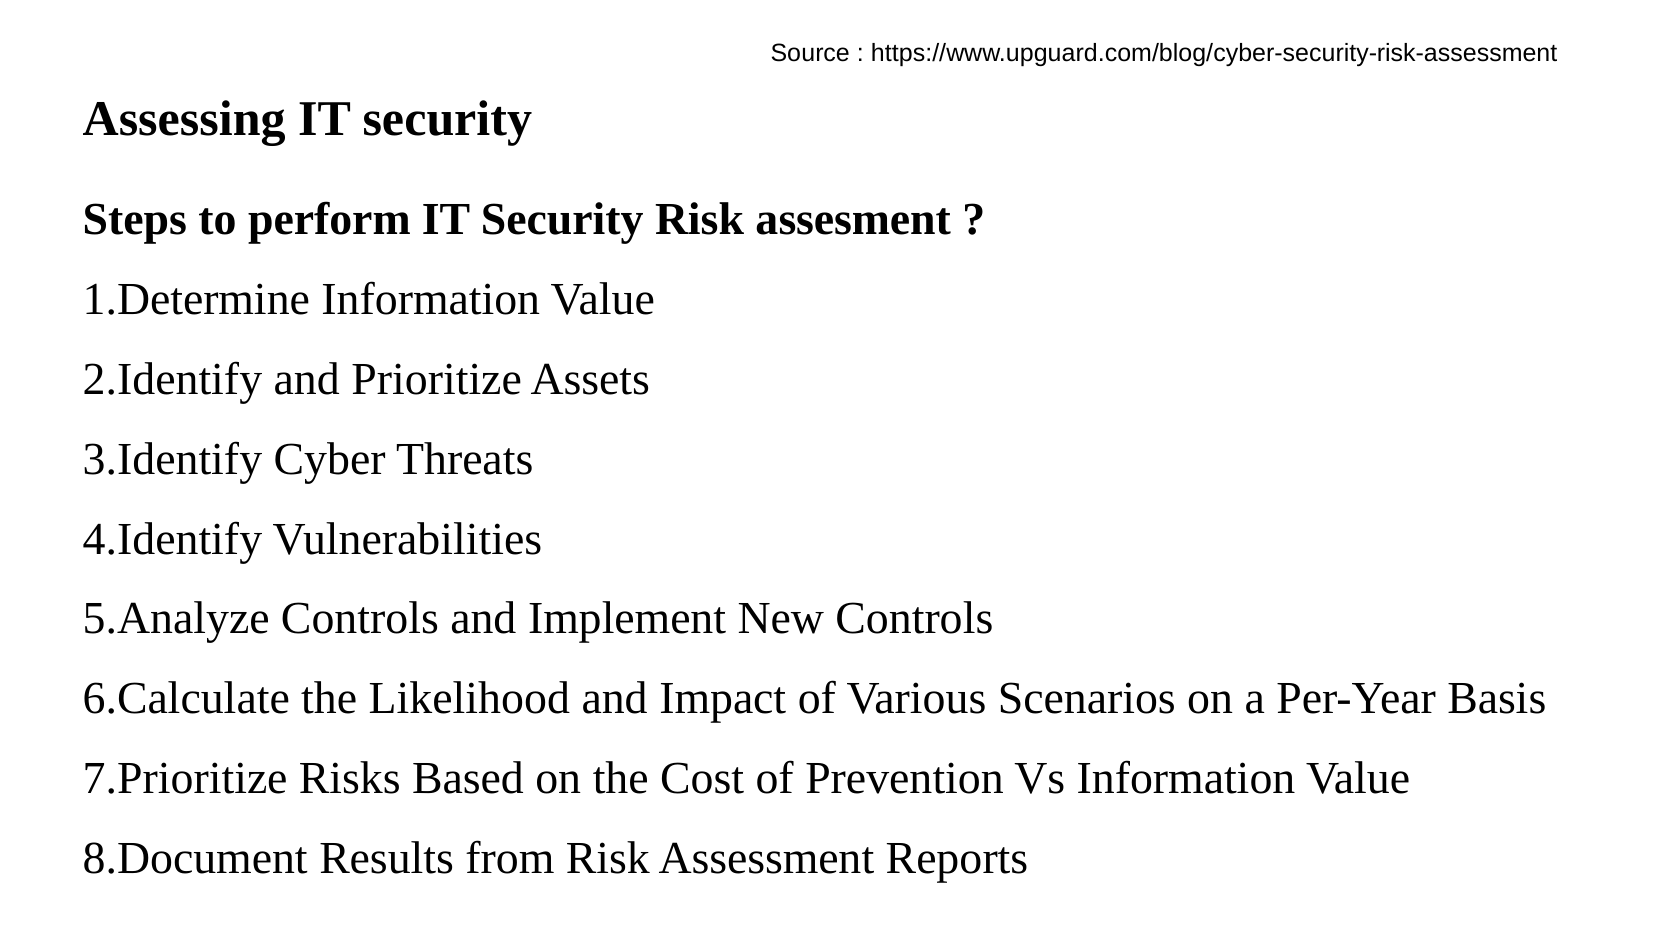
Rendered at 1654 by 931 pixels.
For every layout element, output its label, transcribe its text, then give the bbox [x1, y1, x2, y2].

subtitle Steps to perform IT Security Risk assesment ? Determine Information Value Identify and Prioritize Assets Identify Cyber Threats Identify Vulnerabilities Analyze Controls and Implement New Controls Calculate the Likelihood and Impact of Various Scenarios on a Per-Year Basis Prioritize Risks Based on the Cost of Prevention Vs Information Value Document Results from Risk Assessment Reports [82, 181, 1571, 898]
text_box Source : https://www.upguard.com/blog/cyber-security-risk-assessment [755, 31, 1637, 74]
title Assessing IT security [82, 67, 1477, 154]
